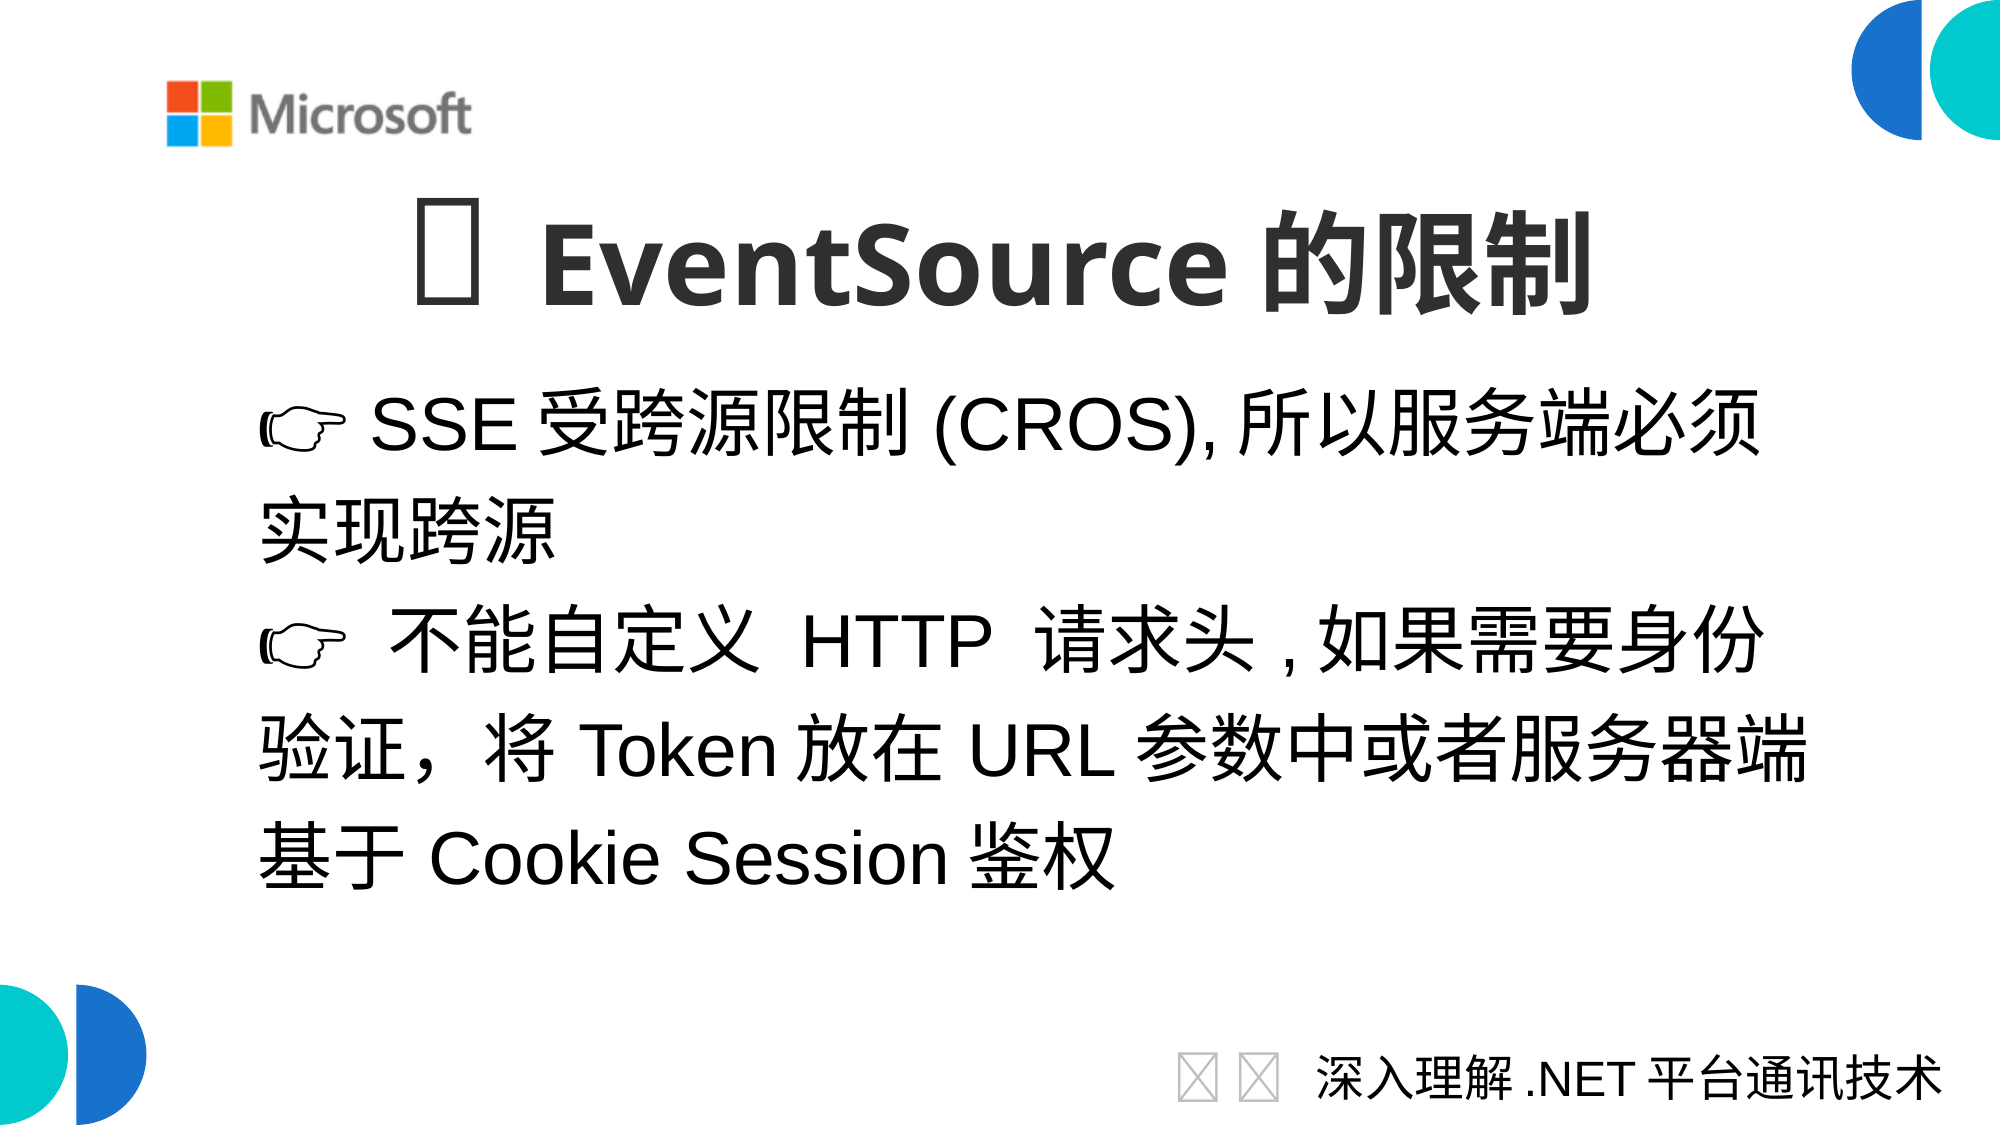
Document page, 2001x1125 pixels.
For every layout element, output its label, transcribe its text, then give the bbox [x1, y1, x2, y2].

text_box 👉 SSE受跨源限制(CROS),所以服务端必须实现跨源 👉 不能自定义 HTTP 请求头,如果需要身份验证，将Token放在URL参数中或者服务器端基于Cookie Session鉴权 [242, 356, 1837, 866]
picture [85, 41, 552, 189]
title 🚀 EventSource的限制 [138, 145, 1862, 332]
subtitle 🚀 🚀 深入理解.NET平台通讯技术 [1173, 1046, 1952, 1107]
text_box [1702, 6, 2001, 160]
